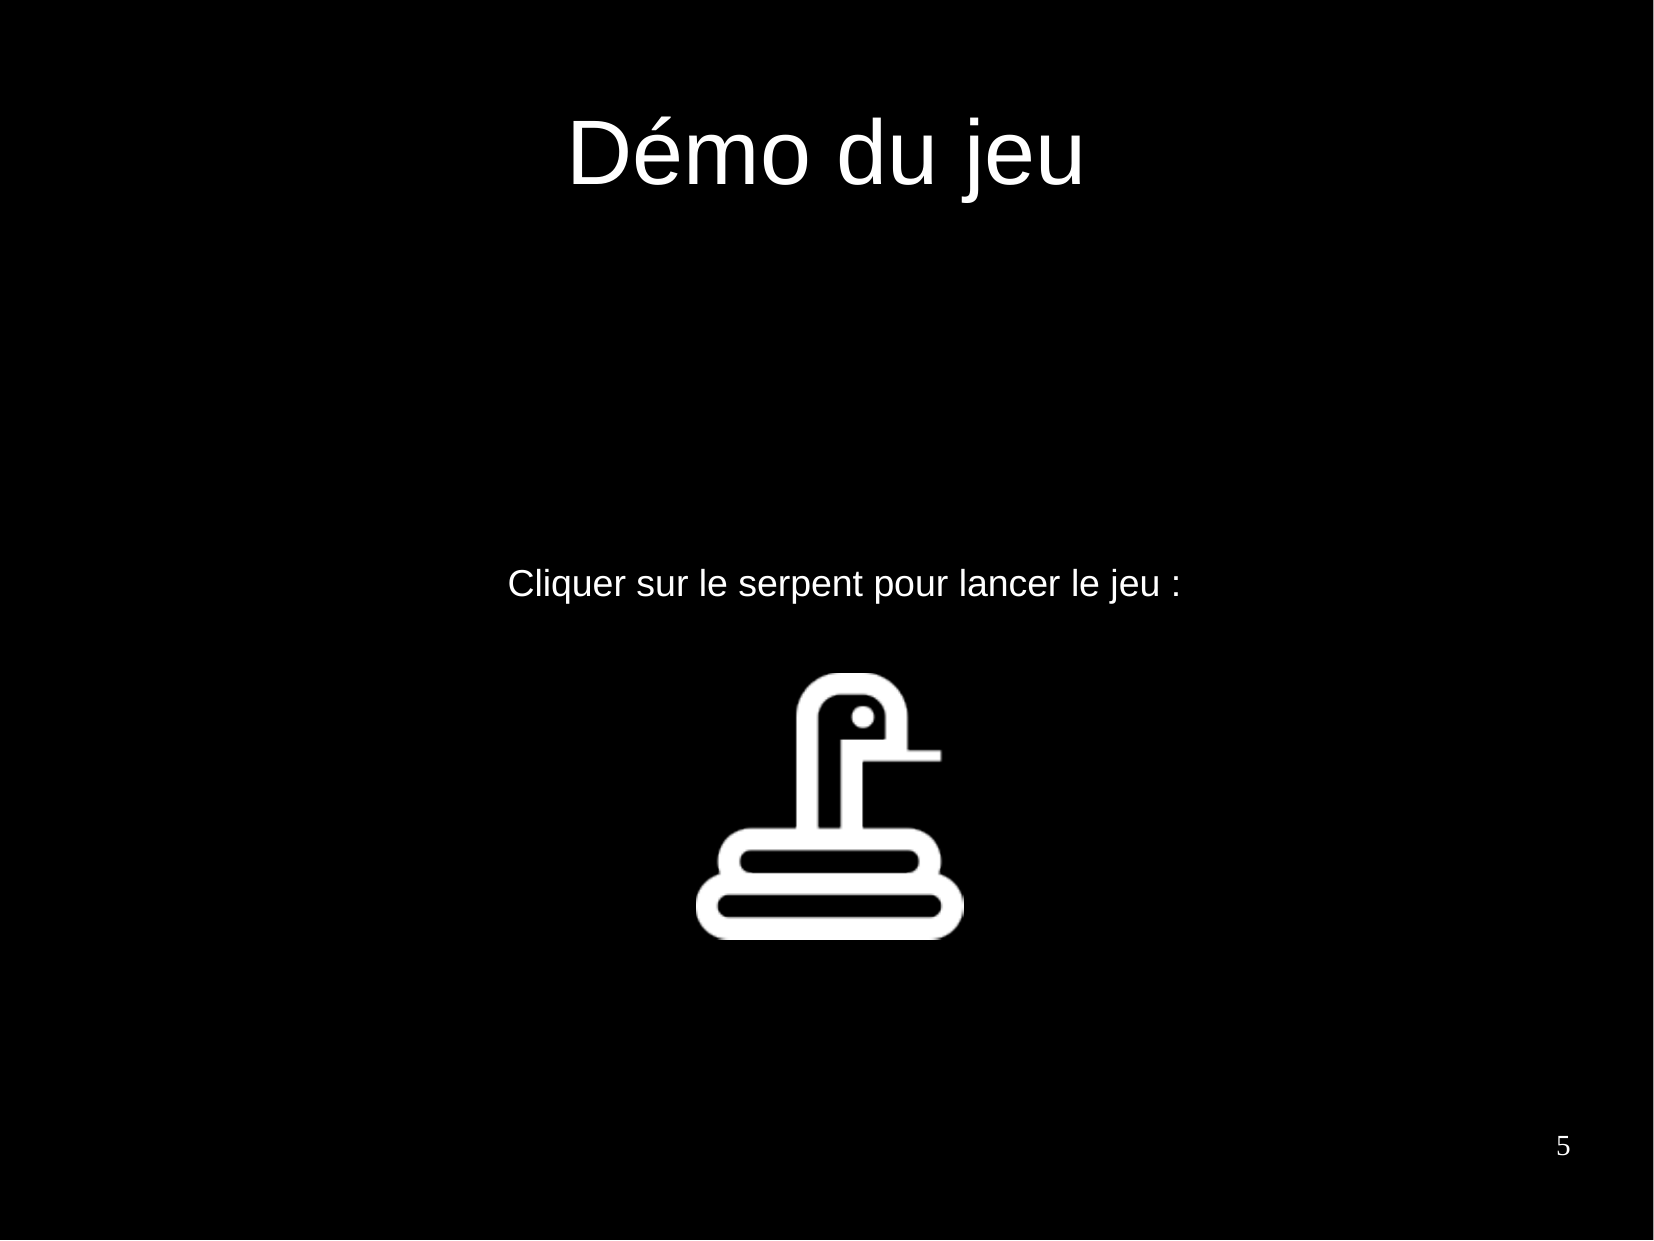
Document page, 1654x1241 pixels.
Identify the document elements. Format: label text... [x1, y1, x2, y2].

title Démo du jeu [82, 49, 1571, 257]
text_box Cliquer sur le serpent pour lancer le jeu : [448, 555, 1241, 612]
picture [696, 673, 964, 940]
